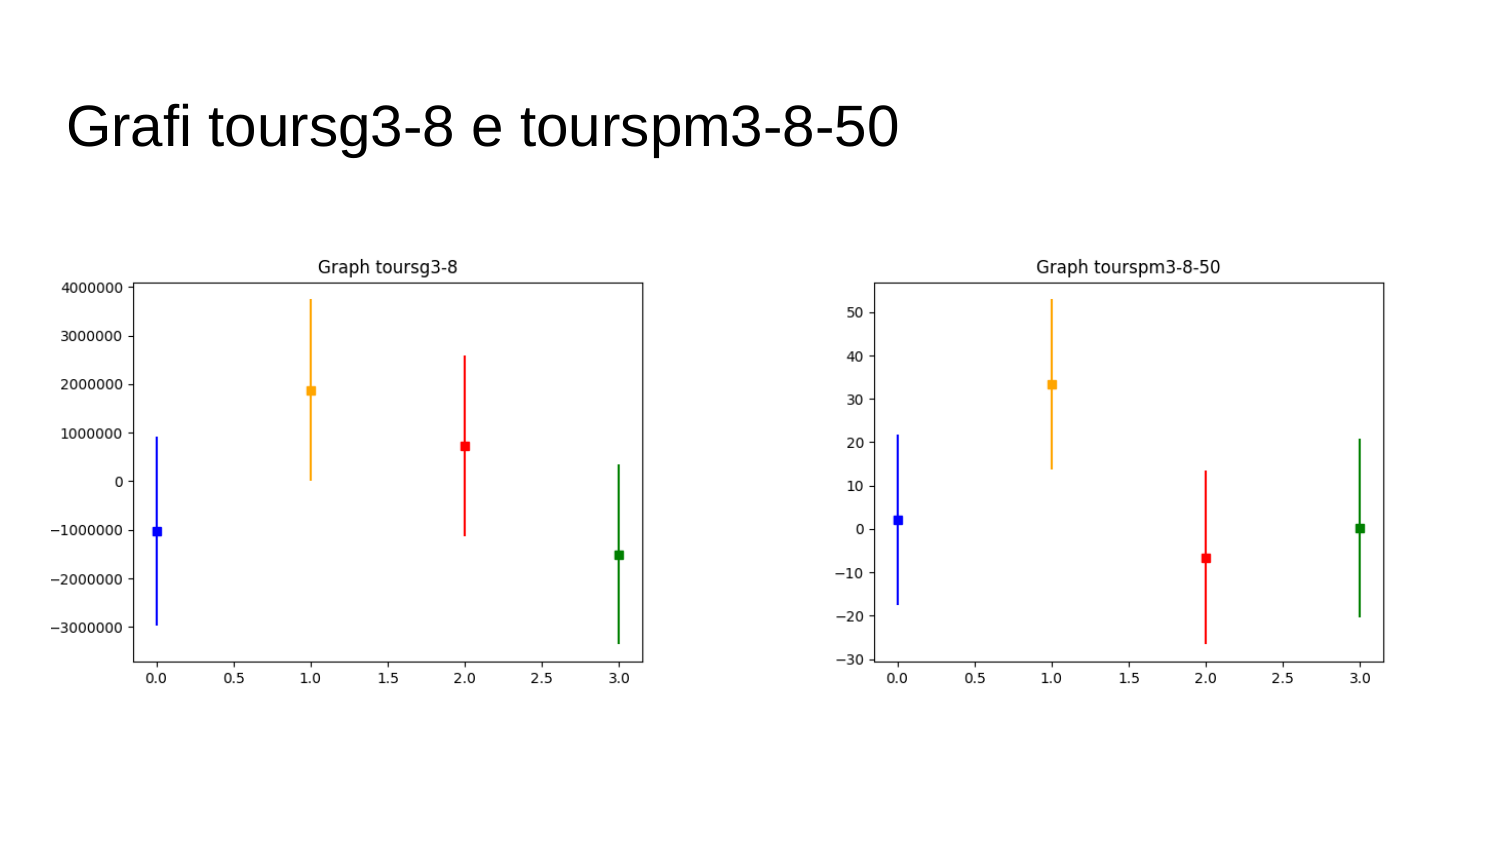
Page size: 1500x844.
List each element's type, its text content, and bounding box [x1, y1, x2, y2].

title Grafi toursg3-8 e tourspm3-8-50 [51, 72, 1449, 167]
picture [51, 223, 708, 716]
picture [792, 223, 1449, 716]
